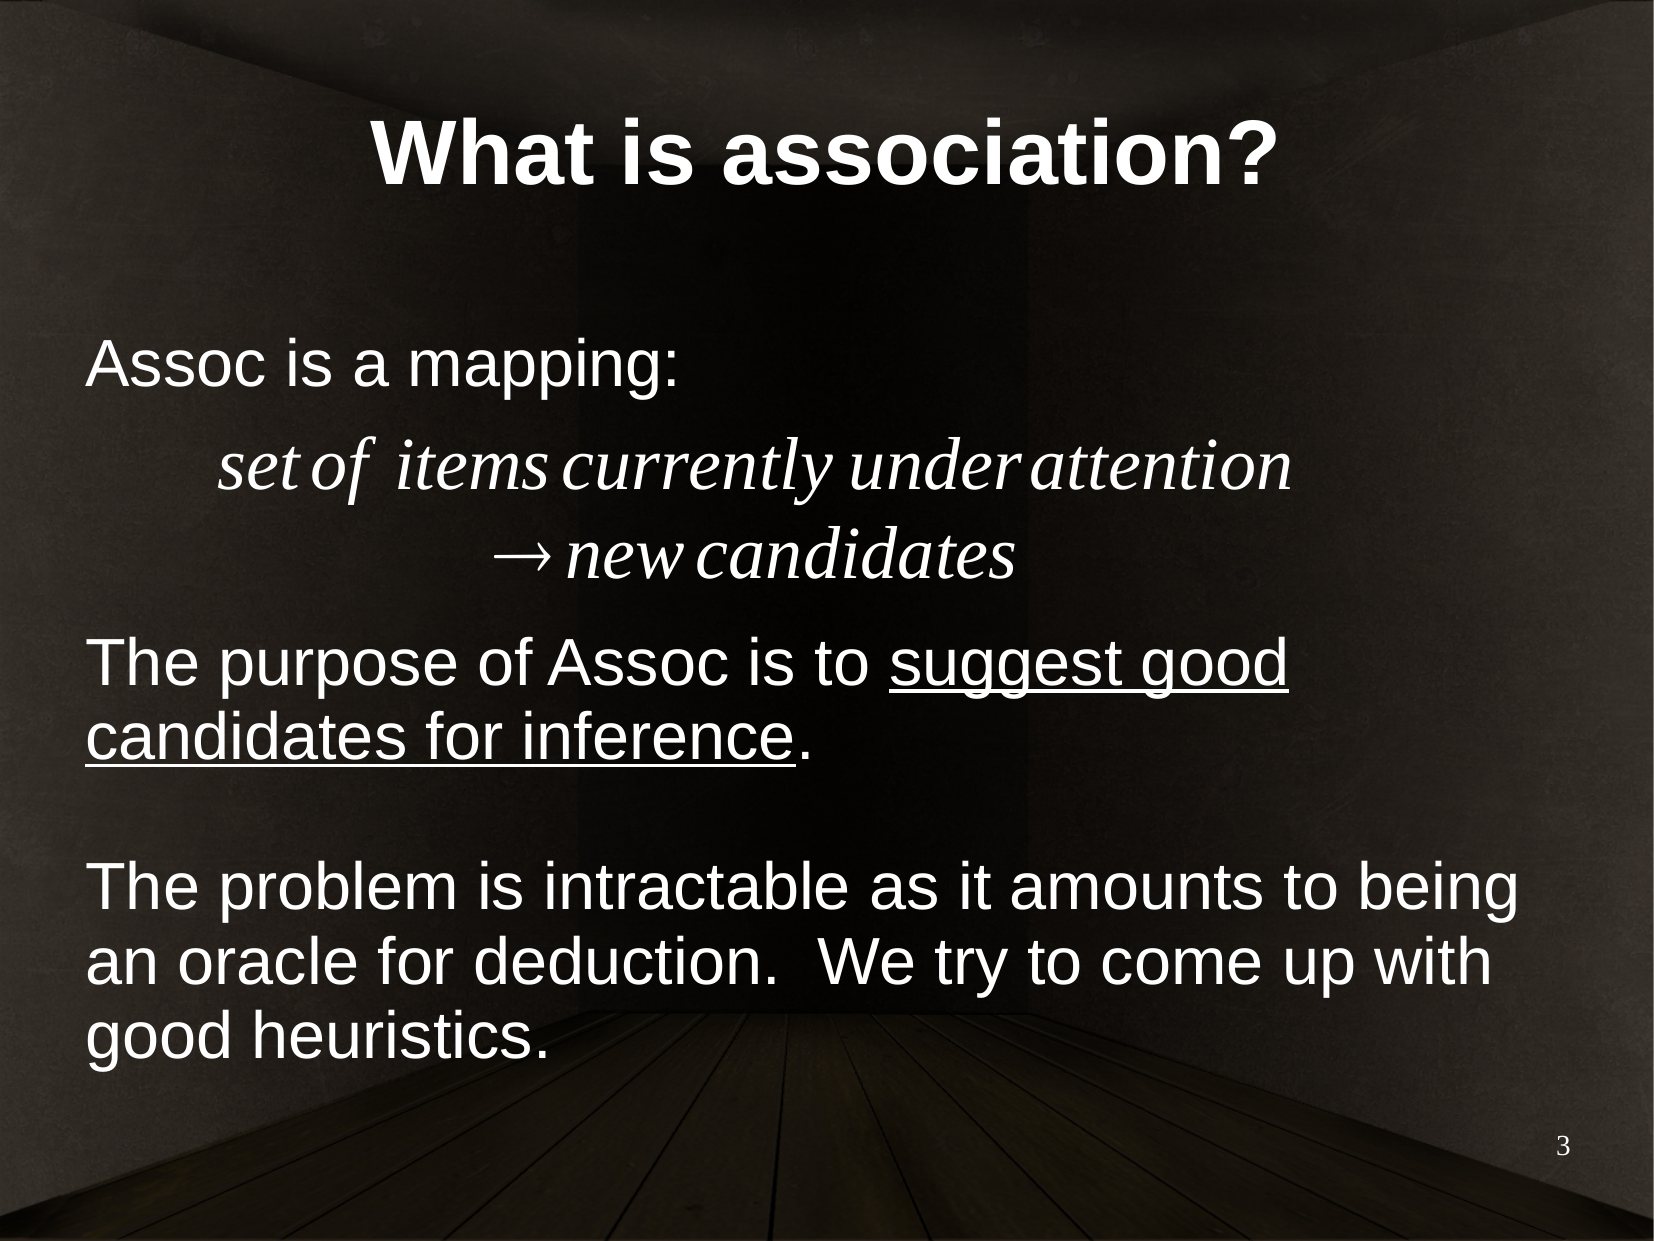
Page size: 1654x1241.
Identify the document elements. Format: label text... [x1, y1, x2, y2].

chart [194, 423, 1314, 599]
picture [0, 0, 1654, 1241]
title What is association? [82, 56, 1571, 250]
subtitle Assoc is a mapping: The purpose of Assoc is to suggest good candidates for inference. The problem is intractable as it amounts to being an oracle for deduction. We try to come up with good heuristics. [85, 325, 1574, 1074]
